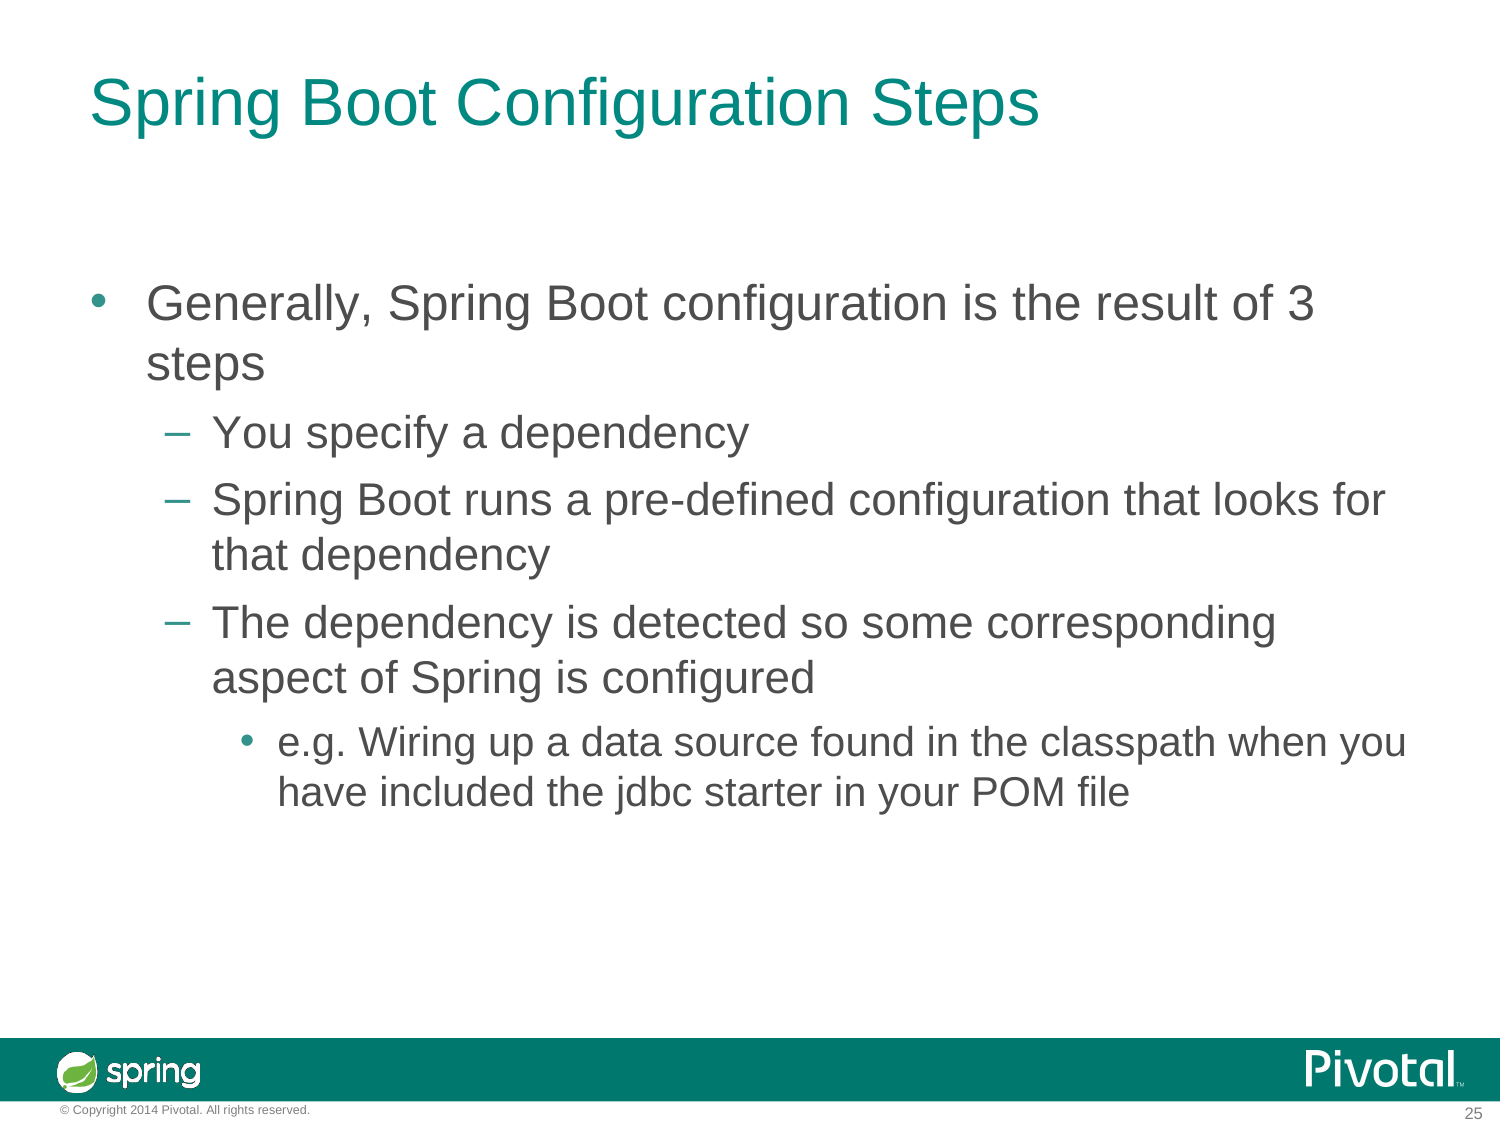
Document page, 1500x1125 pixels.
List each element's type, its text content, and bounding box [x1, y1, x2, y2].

list Generally, Spring Boot configuration is the result of 3 steps You specify a dependency Spring Boot runs a pre-defined configuration that looks for that dependency The dependency is detected so some corresponding aspect of Spring is configured e.g. Wiring up a data source found in the classpath when you have included the jdbc starter in your POM file [75, 262, 1426, 1013]
picture [1306, 1050, 1464, 1087]
title Spring Boot Configuration Steps [75, 45, 1426, 233]
picture [32, 1041, 210, 1103]
